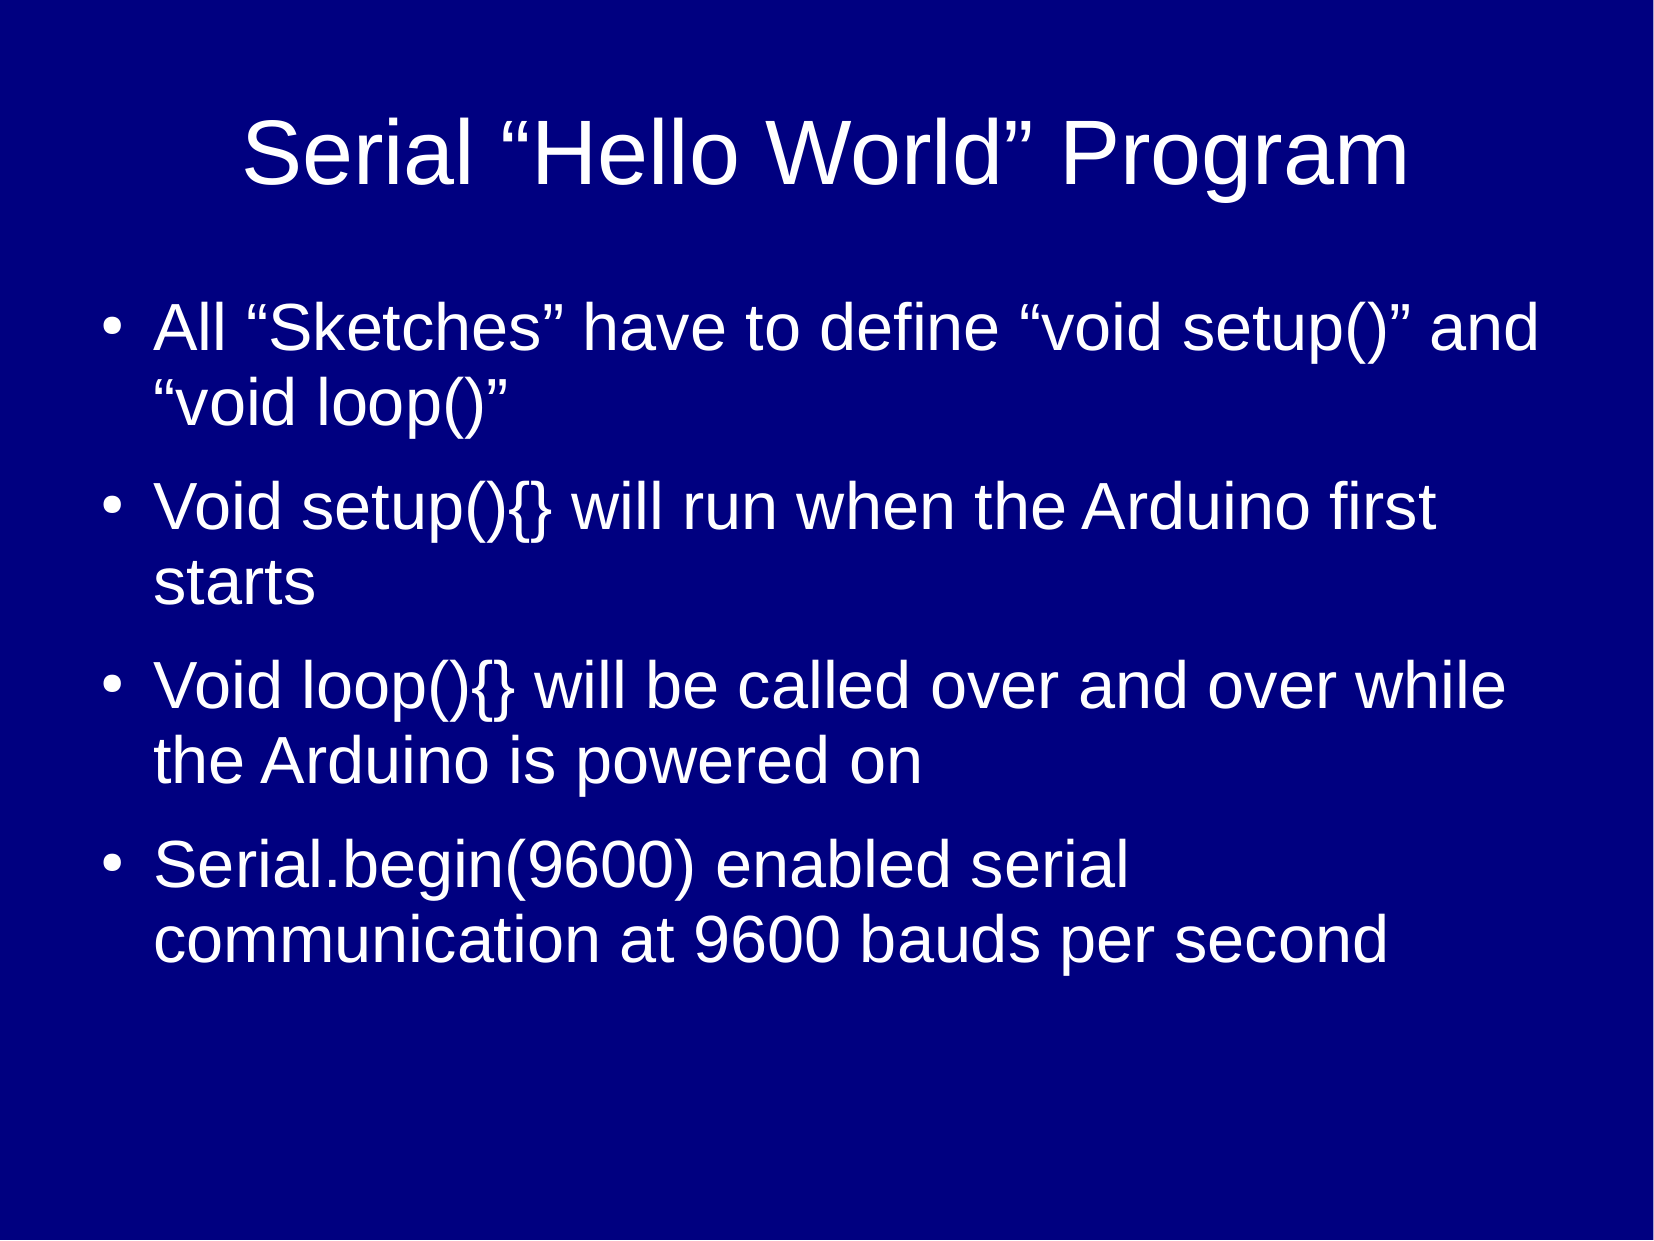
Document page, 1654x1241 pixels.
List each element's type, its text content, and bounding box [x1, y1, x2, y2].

list All “Sketches” have to define “void setup()” and “void loop()” Void setup(){} will run when the Arduino first starts Void loop(){} will be called over and over while the Arduino is powered on Serial.begin(9600) enabled serial communication at 9600 bauds per second [82, 290, 1571, 1109]
title Serial “Hello World” Program [82, 49, 1571, 257]
